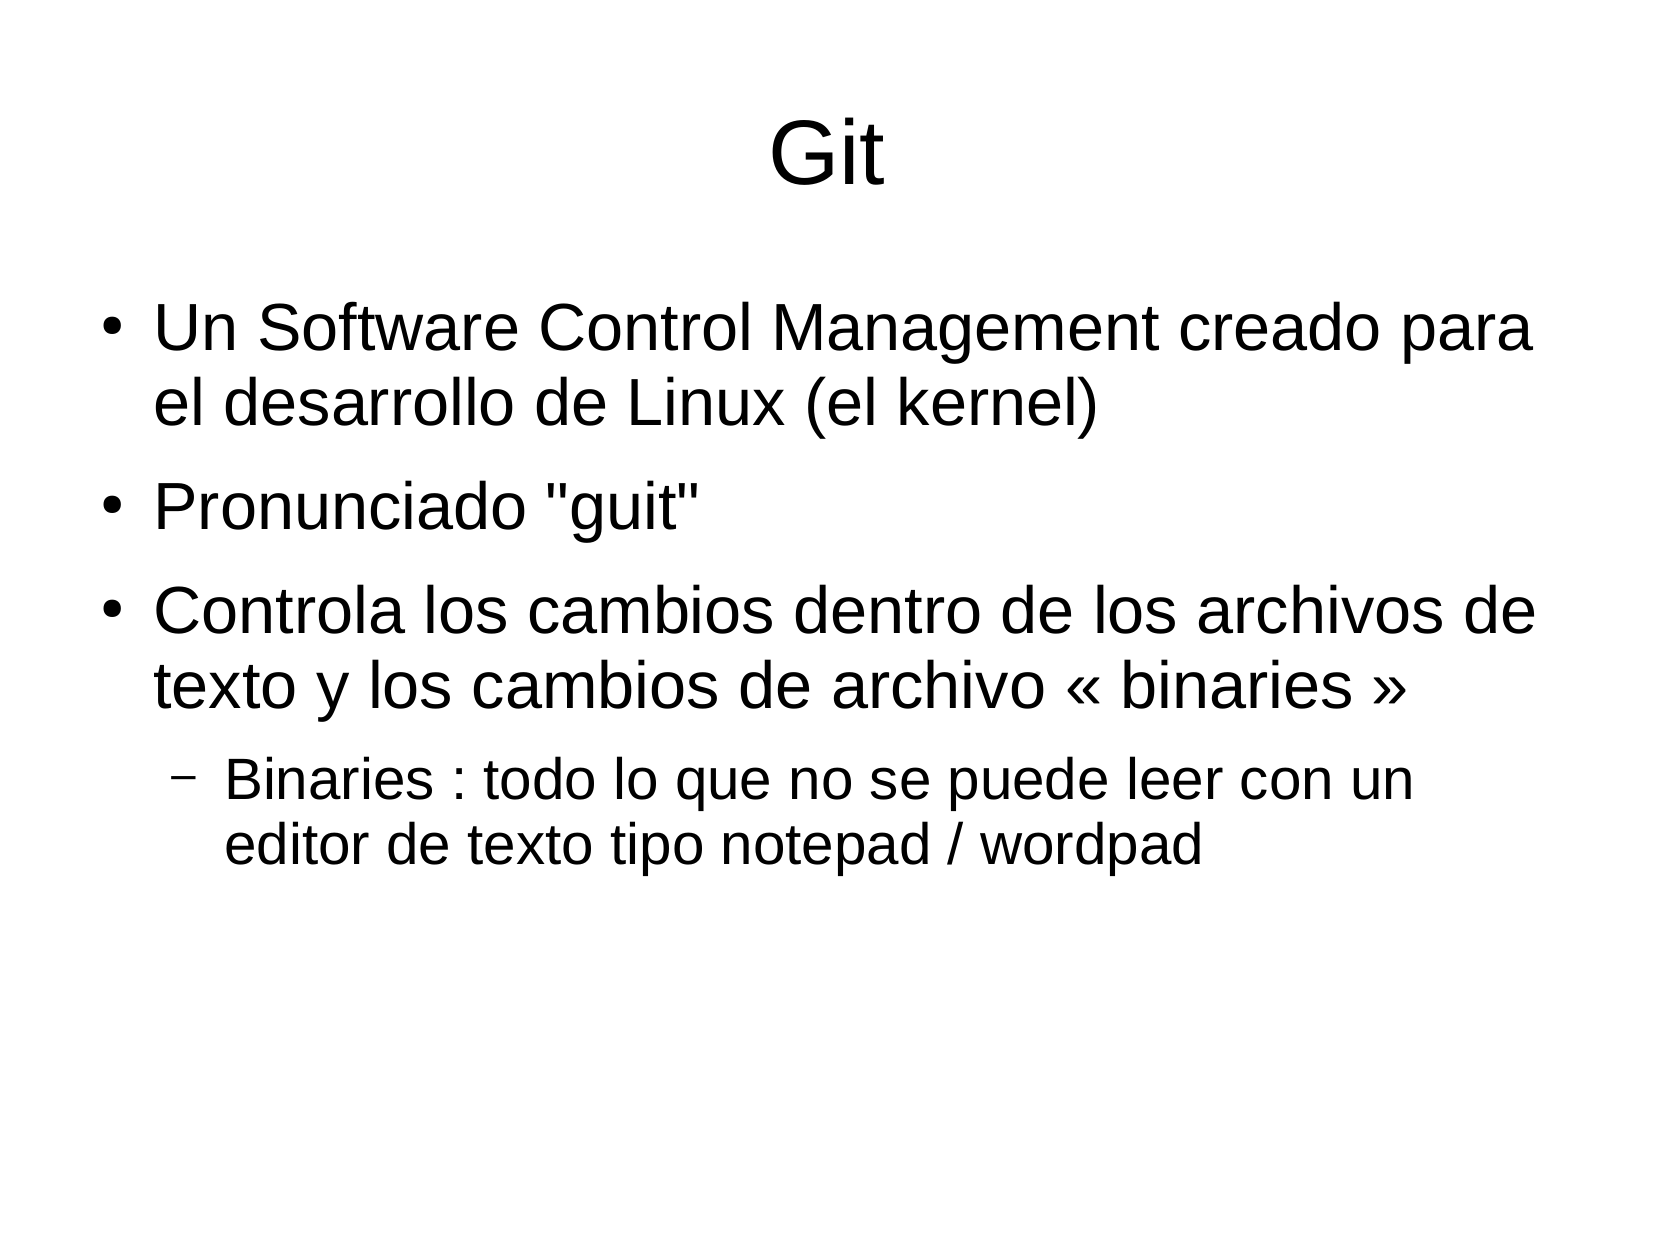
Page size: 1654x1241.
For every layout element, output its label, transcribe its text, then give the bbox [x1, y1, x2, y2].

list Un Software Control Management creado para el desarrollo de Linux (el kernel) Pronunciado "guit" Controla los cambios dentro de los archivos de texto y los cambios de archivo « binaries » Binaries : todo lo que no se puede leer con un editor de texto tipo notepad / wordpad [82, 290, 1571, 1010]
title Git [82, 49, 1571, 257]
